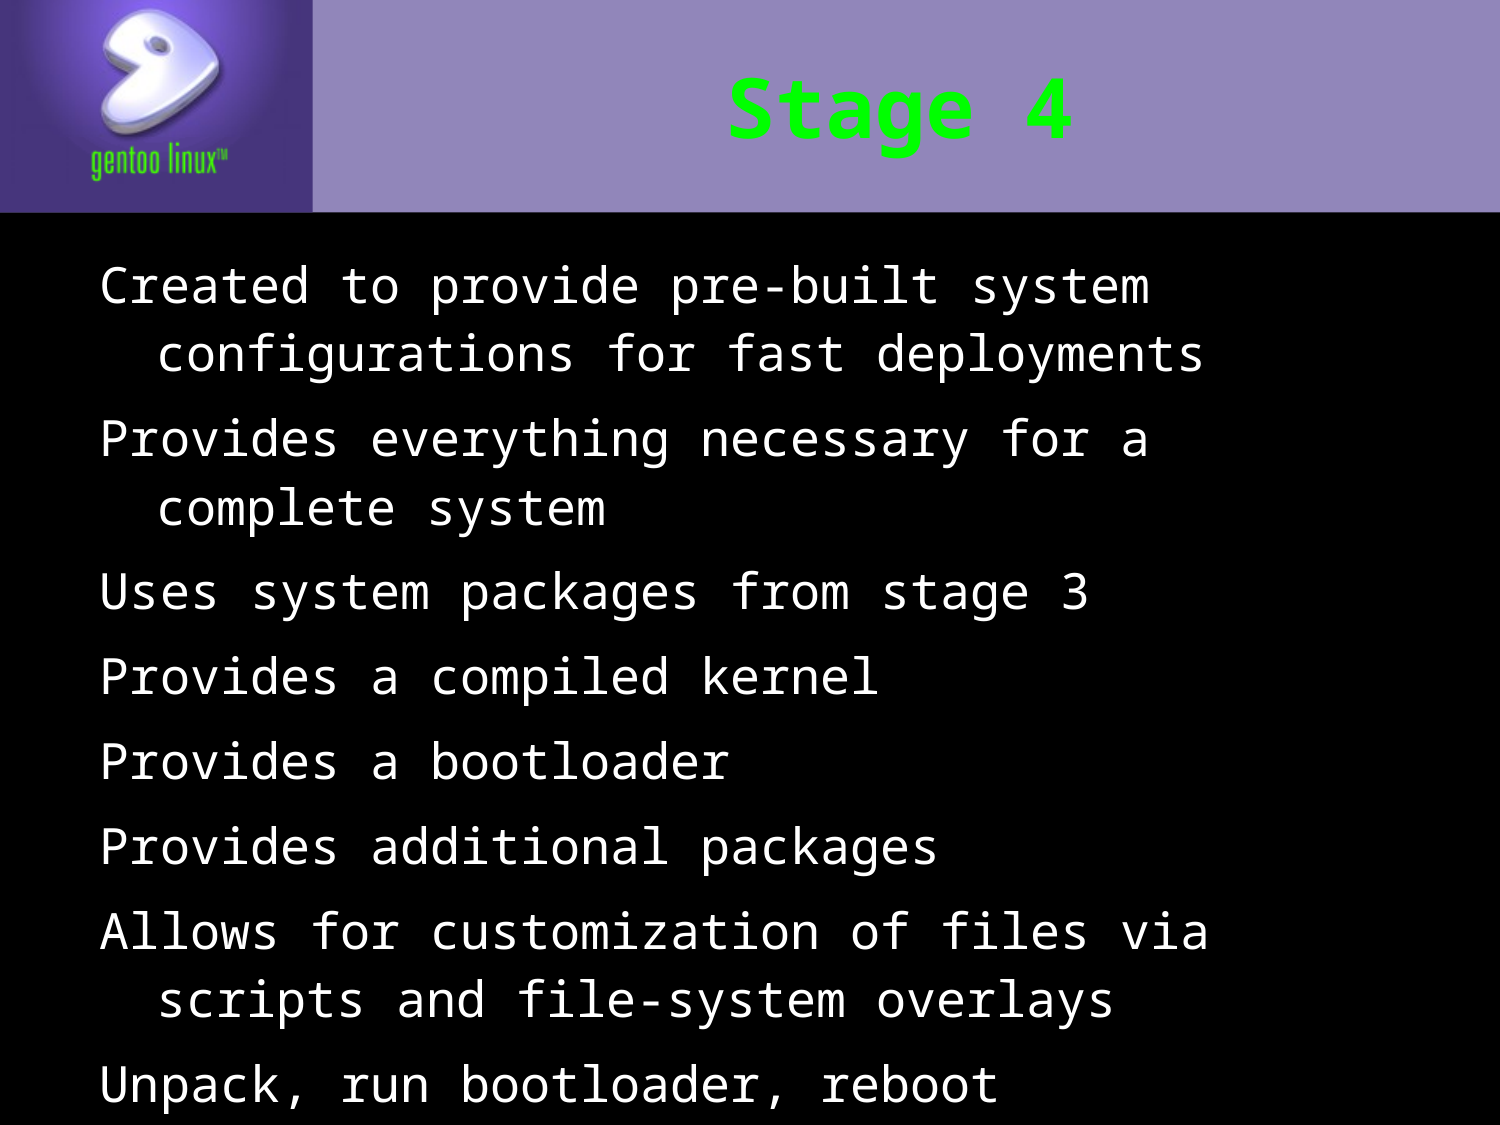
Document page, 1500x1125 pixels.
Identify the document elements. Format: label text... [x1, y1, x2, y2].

picture [0, 0, 302, 184]
list Created to provide pre-built system configurations for fast deployments Provides everything necessary for a complete system Uses system packages from stage 3 Provides a compiled kernel Provides a bootloader Provides additional packages Allows for customization of files via scripts and file-system overlays Unpack, run bootloader, reboot [99, 249, 1388, 1086]
title Stage 4 [324, 19, 1476, 193]
